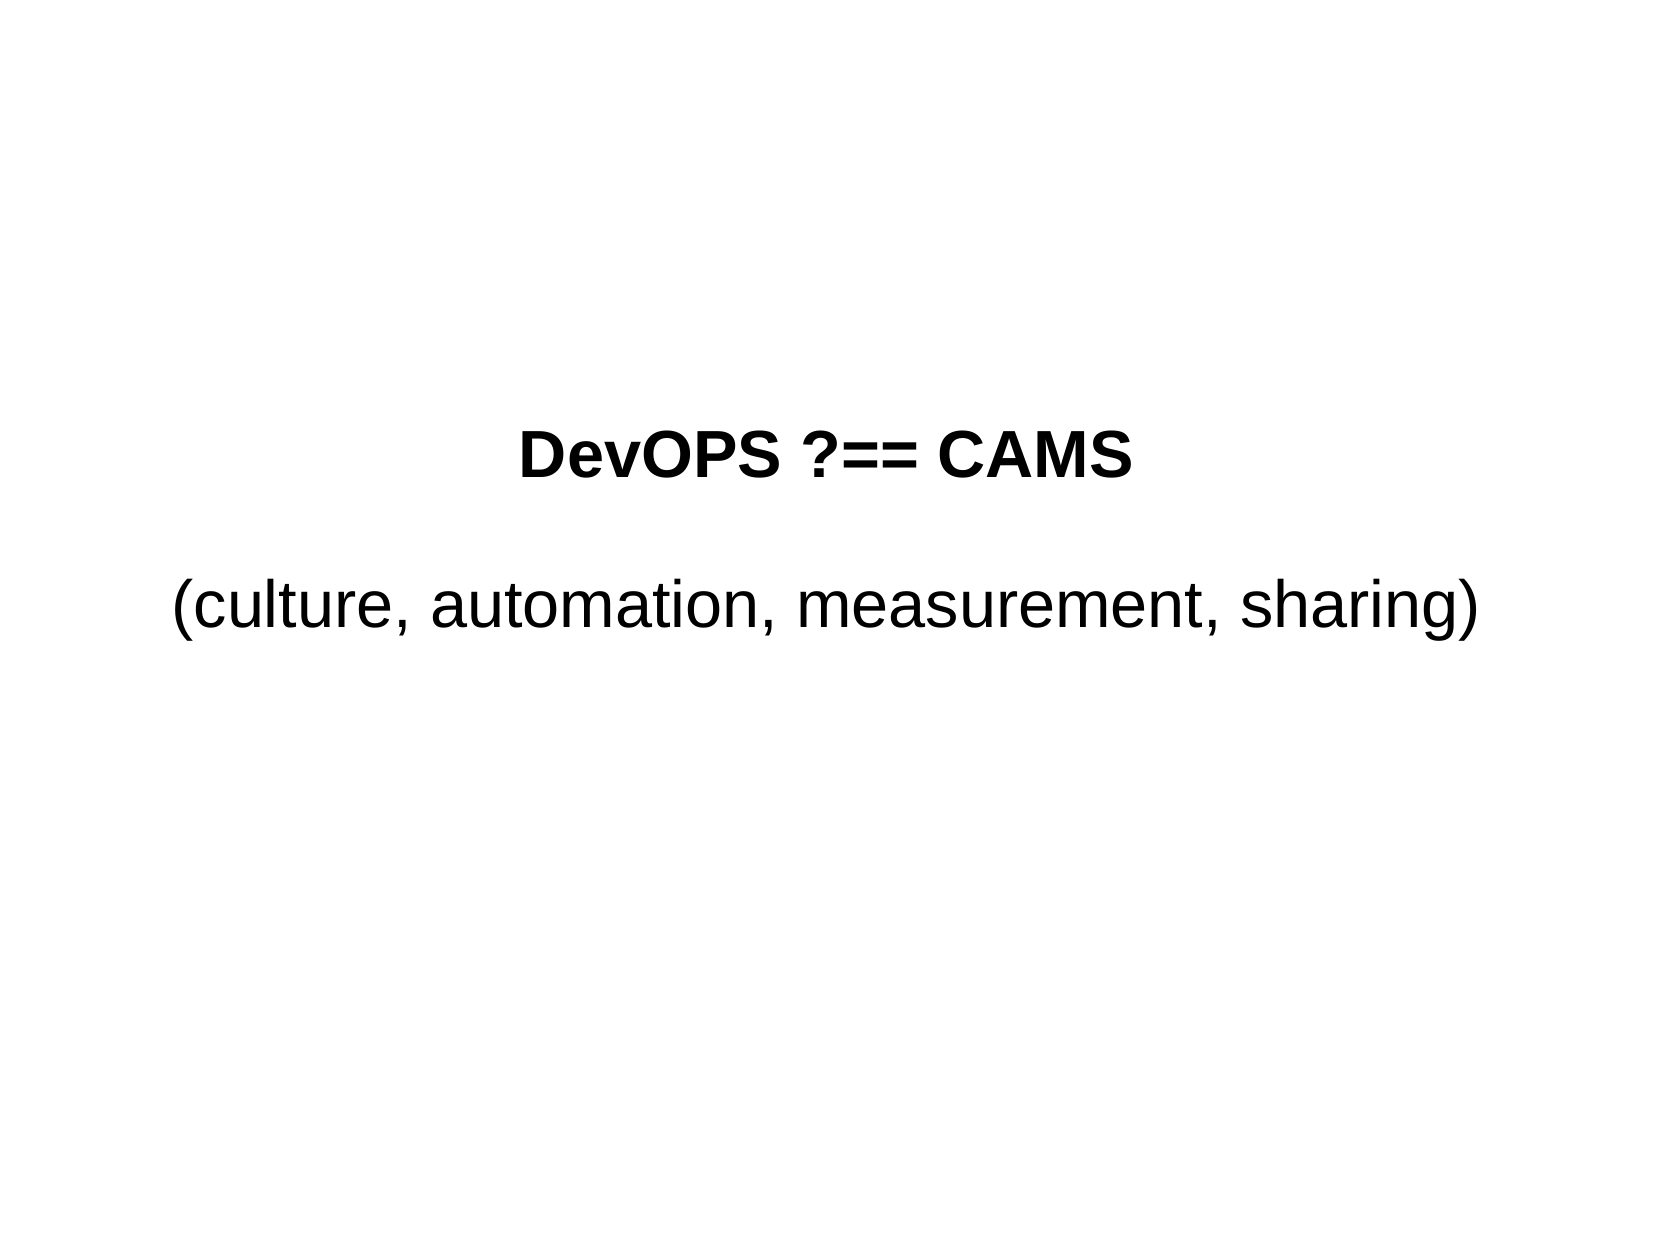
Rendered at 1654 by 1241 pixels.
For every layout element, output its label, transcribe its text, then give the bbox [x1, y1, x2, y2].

subtitle DevOPS ?== CAMS (culture, automation, measurement, sharing) [82, 49, 1571, 1010]
